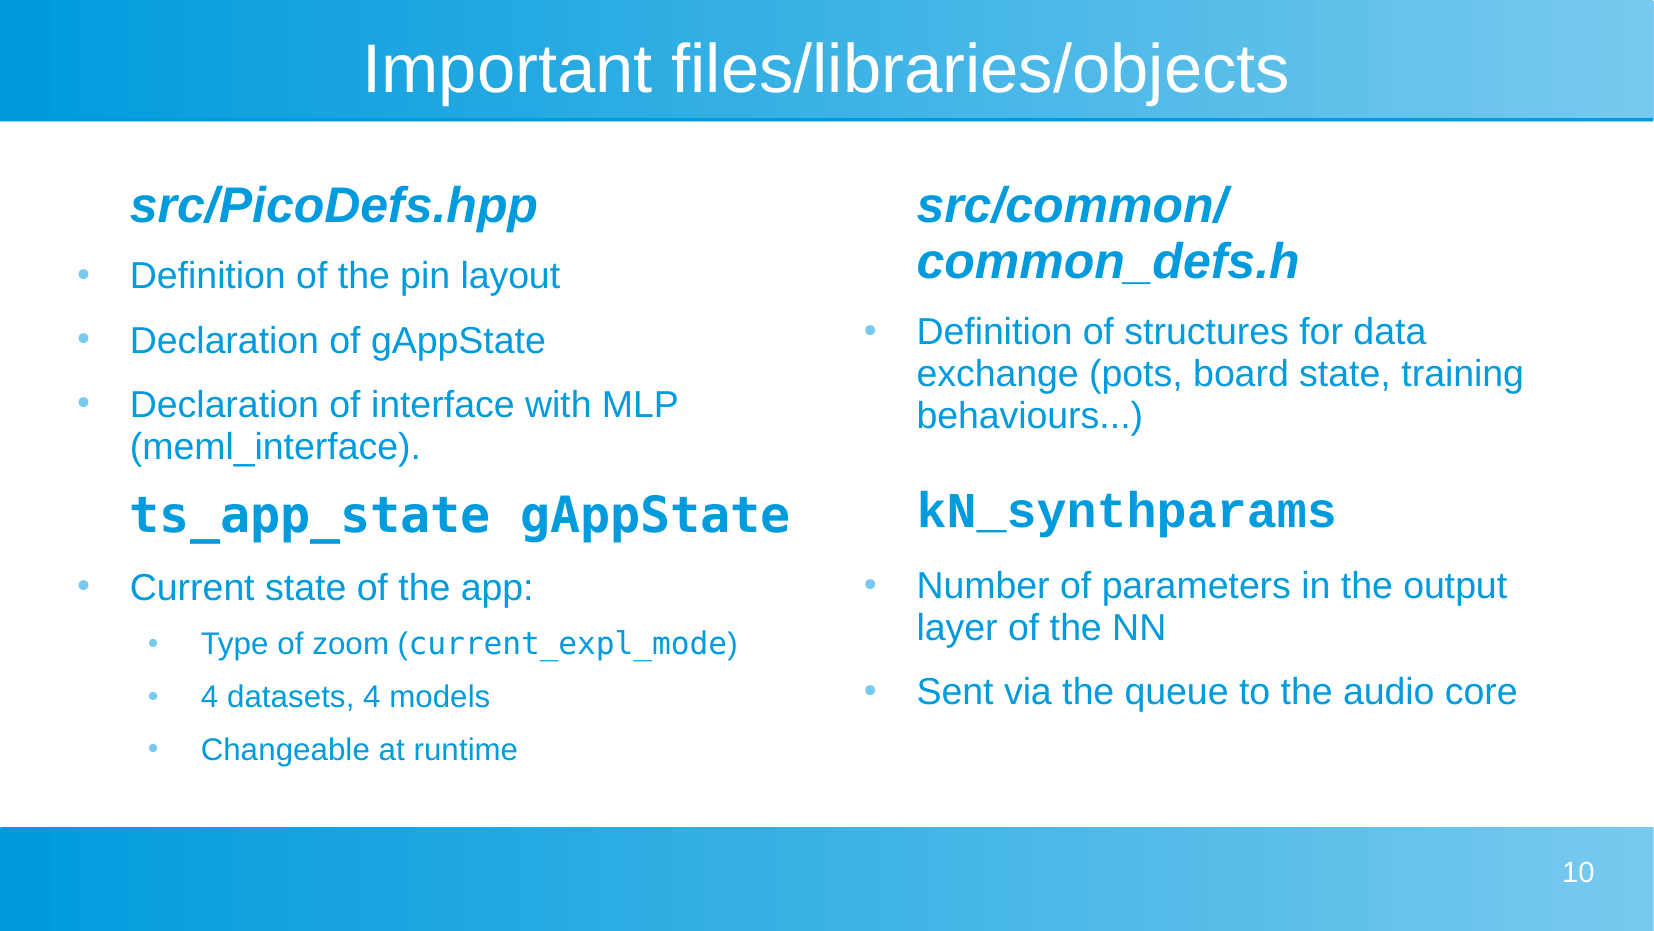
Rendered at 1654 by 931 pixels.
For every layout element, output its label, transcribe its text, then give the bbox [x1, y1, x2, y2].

title Important files/libraries/objects [59, 29, 1595, 108]
list ts_app_state gAppState Current state of the app: Type of zoom (current_expl_mode) 4 datasets, 4 models Changeable at runtime [59, 485, 809, 768]
list kN_synthparams Number of parameters in the output layer of the NN Sent via the queue to the audio core [845, 485, 1596, 768]
list src/common/common_defs.h Definition of structures for data exchange (pots, board state, training behaviours...) [845, 177, 1596, 459]
list src/PicoDefs.hpp Definition of the pin layout Declaration of gAppState Declaration of interface with MLP (meml_interface). [59, 177, 809, 459]
